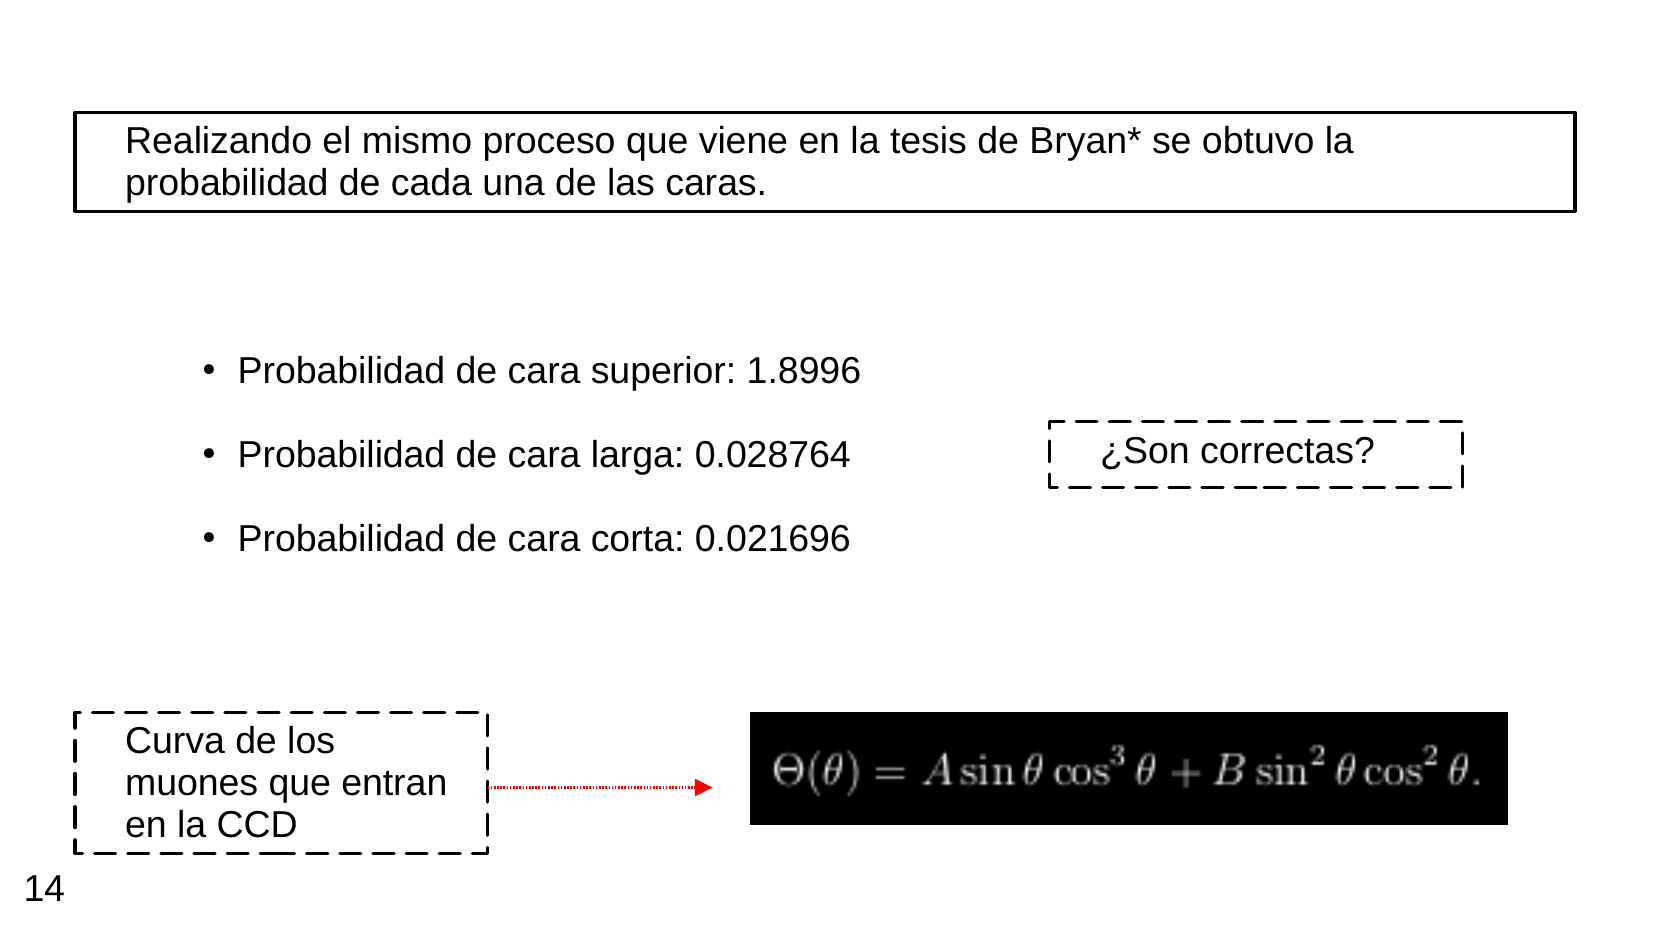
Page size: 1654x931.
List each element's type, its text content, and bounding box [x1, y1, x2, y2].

text_box Realizando el mismo proceso que viene en la tesis de Bryan* se obtuvo la probabilidad de cada una de las caras. [75, 112, 1576, 212]
picture [750, 712, 1508, 826]
text_box ¿Son correctas? [1049, 421, 1463, 488]
text_box <number> [8, 860, 638, 931]
text_box Probabilidad de cara superior: 1.8996 Probabilidad de cara larga: 0.028764 Probabilidad de cara corta: 0.021696 [187, 300, 901, 651]
text_box Curva de los muones que entran en la CCD [75, 712, 488, 854]
